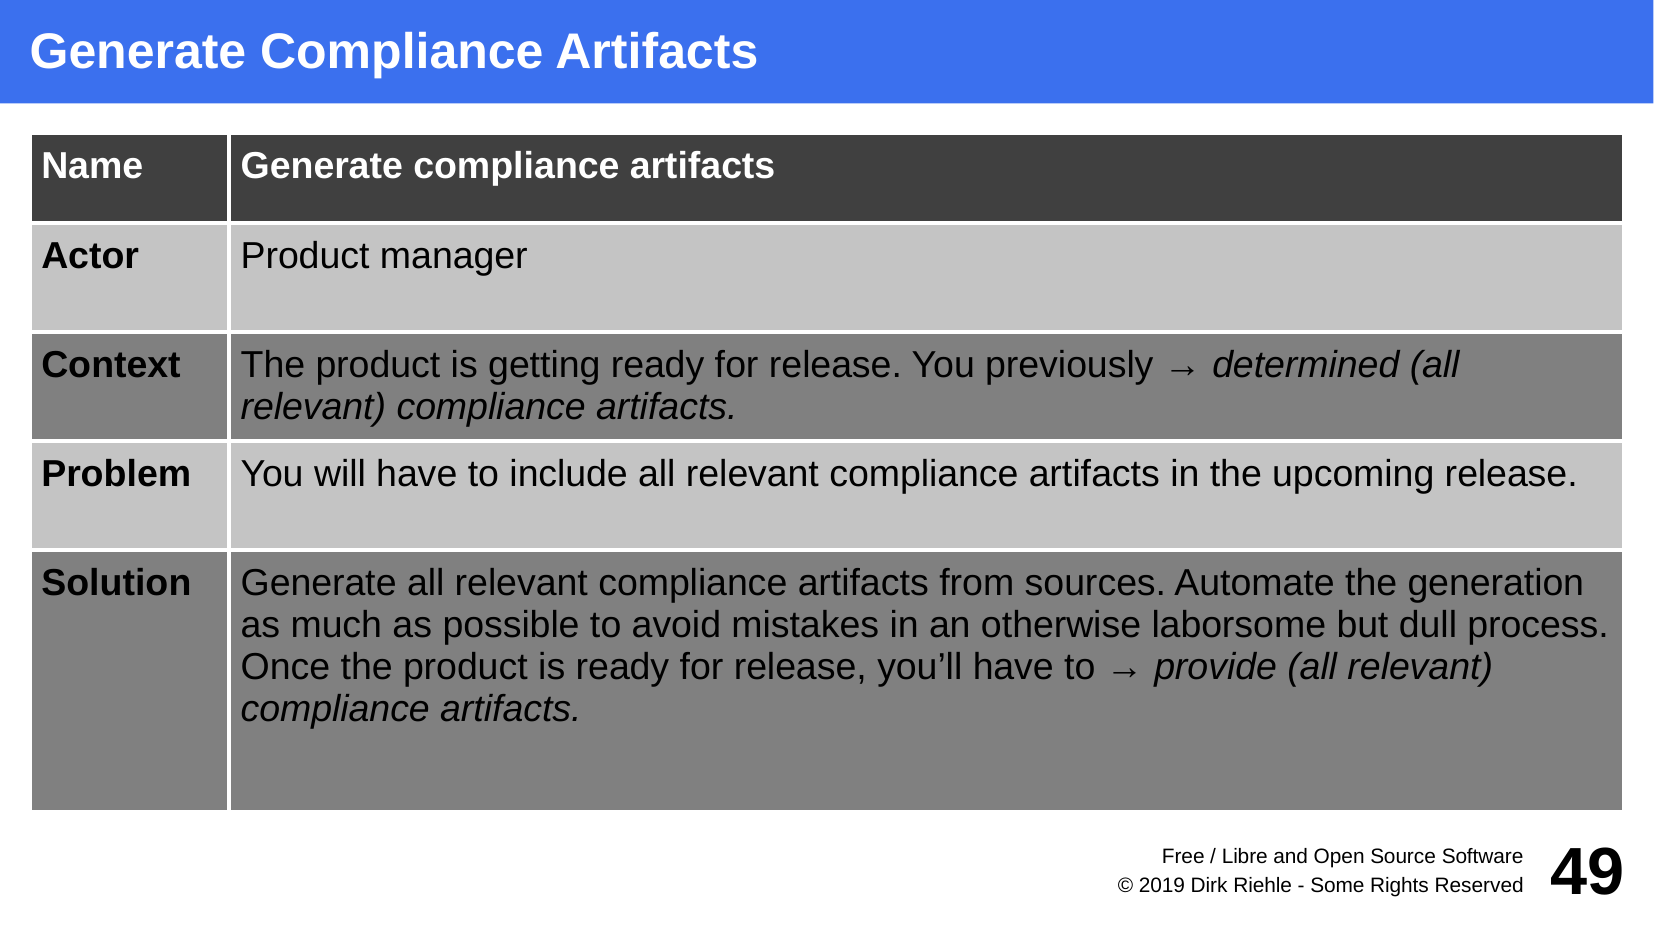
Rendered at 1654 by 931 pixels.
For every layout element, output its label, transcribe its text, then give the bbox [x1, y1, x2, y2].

table_header Name [32, 135, 227, 221]
title Generate Compliance Artifacts [0, 0, 1654, 104]
table_cell Generate all relevant compliance artifacts from sources. Automate the generation as much as possible to avoid mistakes in an otherwise laborsome but dull process. Once the product is ready for release, you’ll have to → provide (all relevant) compliance artifacts. [231, 552, 1622, 810]
table_cell Solution [32, 552, 227, 810]
table_cell Context [32, 334, 227, 439]
table_cell You will have to include all relevant compliance artifacts in the upcoming release. [231, 443, 1622, 548]
table_header Generate compliance artifacts [231, 135, 1622, 221]
table_cell Problem [32, 443, 227, 548]
table_cell The product is getting ready for release. You previously → determined (all relevant) compliance artifacts. [231, 334, 1622, 439]
table_cell Product manager [231, 225, 1622, 330]
table_cell Actor [32, 225, 227, 330]
